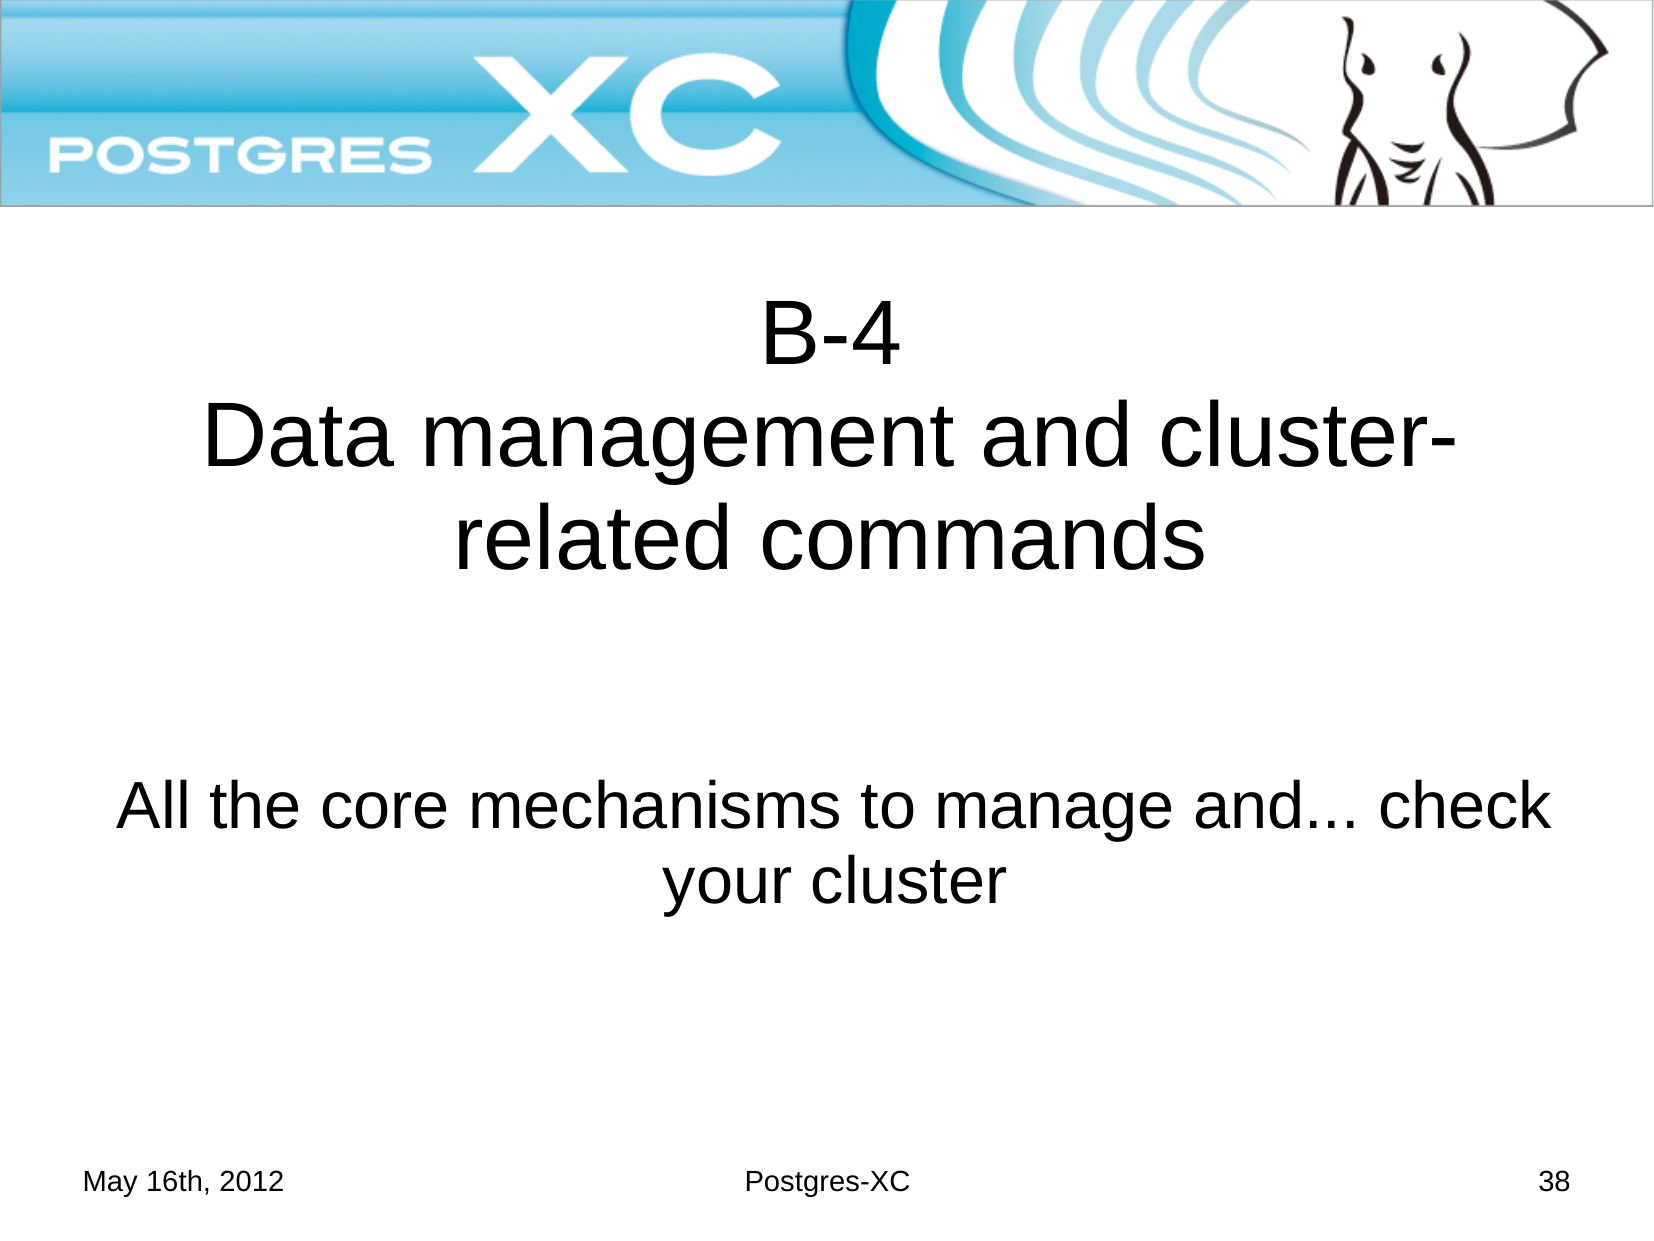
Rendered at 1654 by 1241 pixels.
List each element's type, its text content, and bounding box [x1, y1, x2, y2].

title B-4 Data management and cluster-related commands [86, 281, 1576, 589]
picture [0, 0, 1654, 207]
subtitle All the core mechanisms to manage and... check your cluster [91, 585, 1580, 1101]
